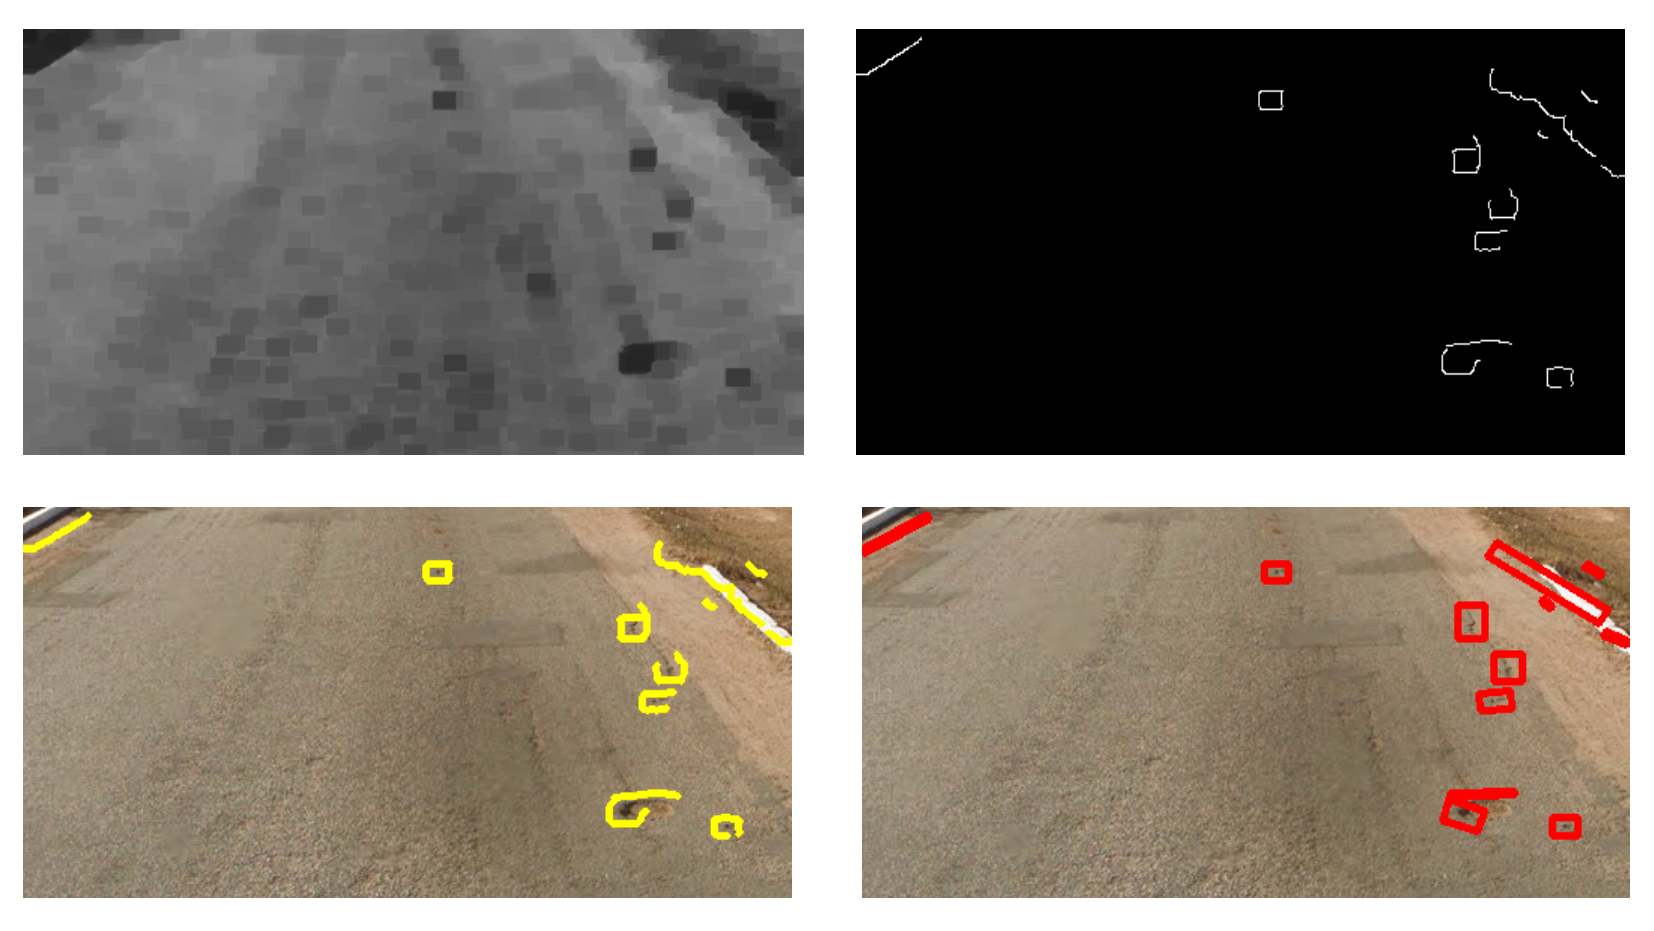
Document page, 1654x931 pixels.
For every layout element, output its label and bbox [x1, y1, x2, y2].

picture [23, 507, 792, 898]
picture [856, 29, 1625, 455]
picture [862, 507, 1630, 898]
picture [23, 29, 804, 455]
